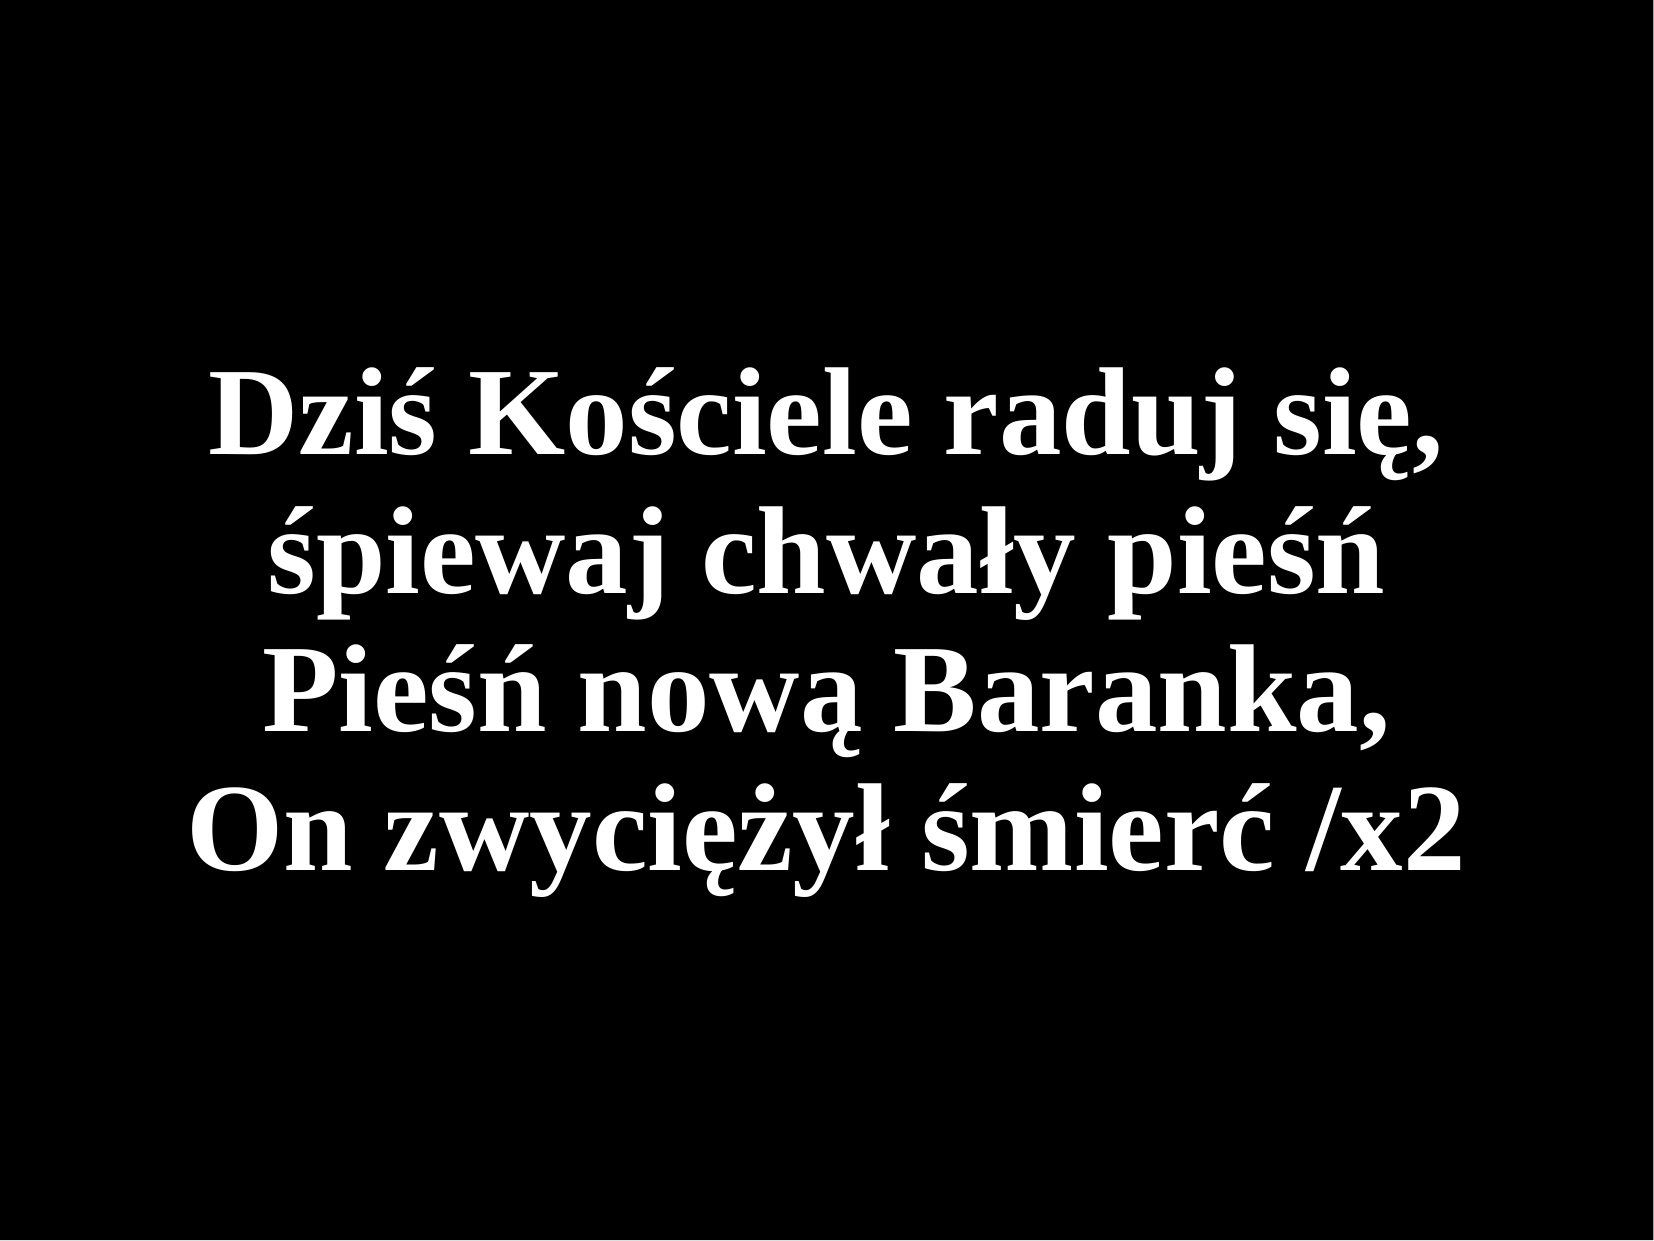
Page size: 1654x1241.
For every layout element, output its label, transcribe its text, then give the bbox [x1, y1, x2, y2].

title Dziś Kościele raduj się, śpiewaj chwały pieśń Pieśń nową Baranka, On zwyciężył śmierć /x2 [0, 0, 1654, 1241]
